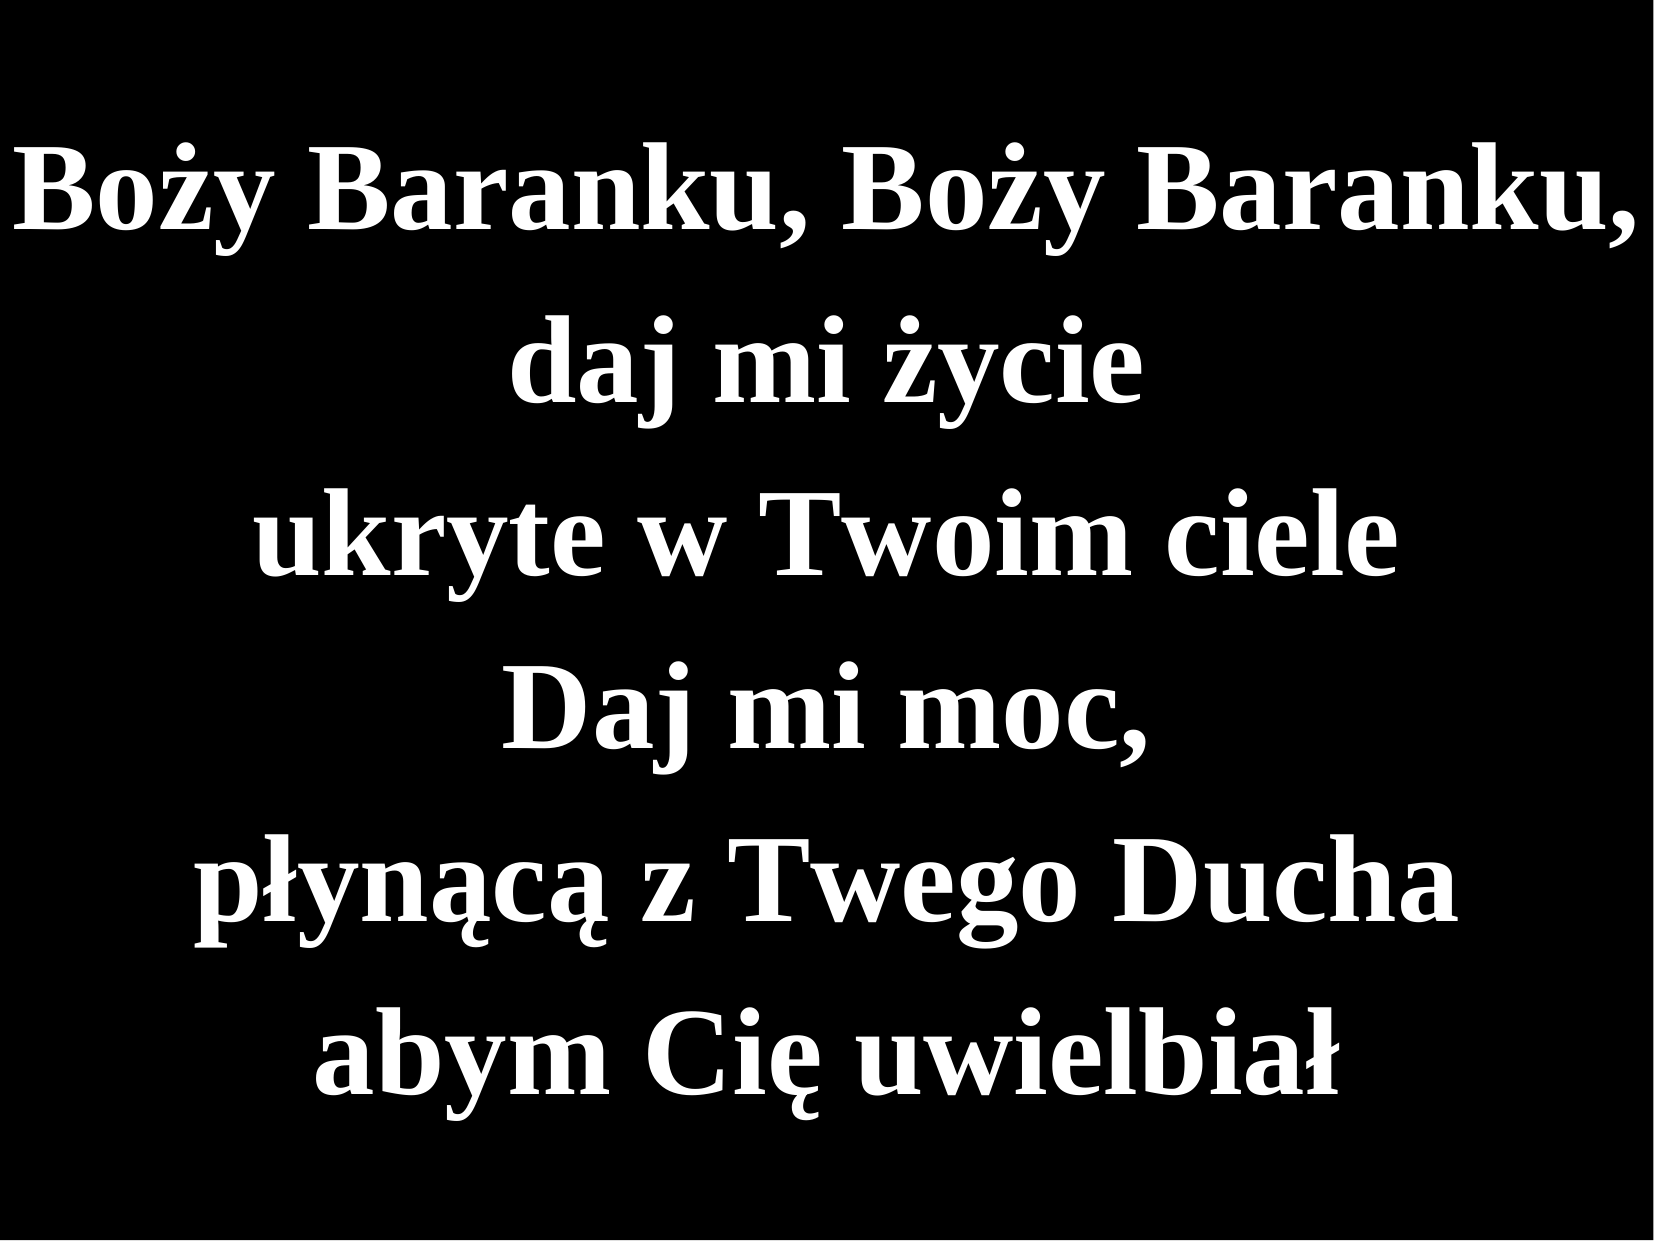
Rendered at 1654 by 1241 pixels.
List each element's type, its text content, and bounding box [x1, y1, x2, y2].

title Boży Baranku, Boży Baranku, ppp daj mi życie ppp ukryte w Twoim ciele ppp Daj mi moc, ppp płynącą z Twego Ducha ppp abym Cię uwielbiał [0, 0, 1654, 1241]
